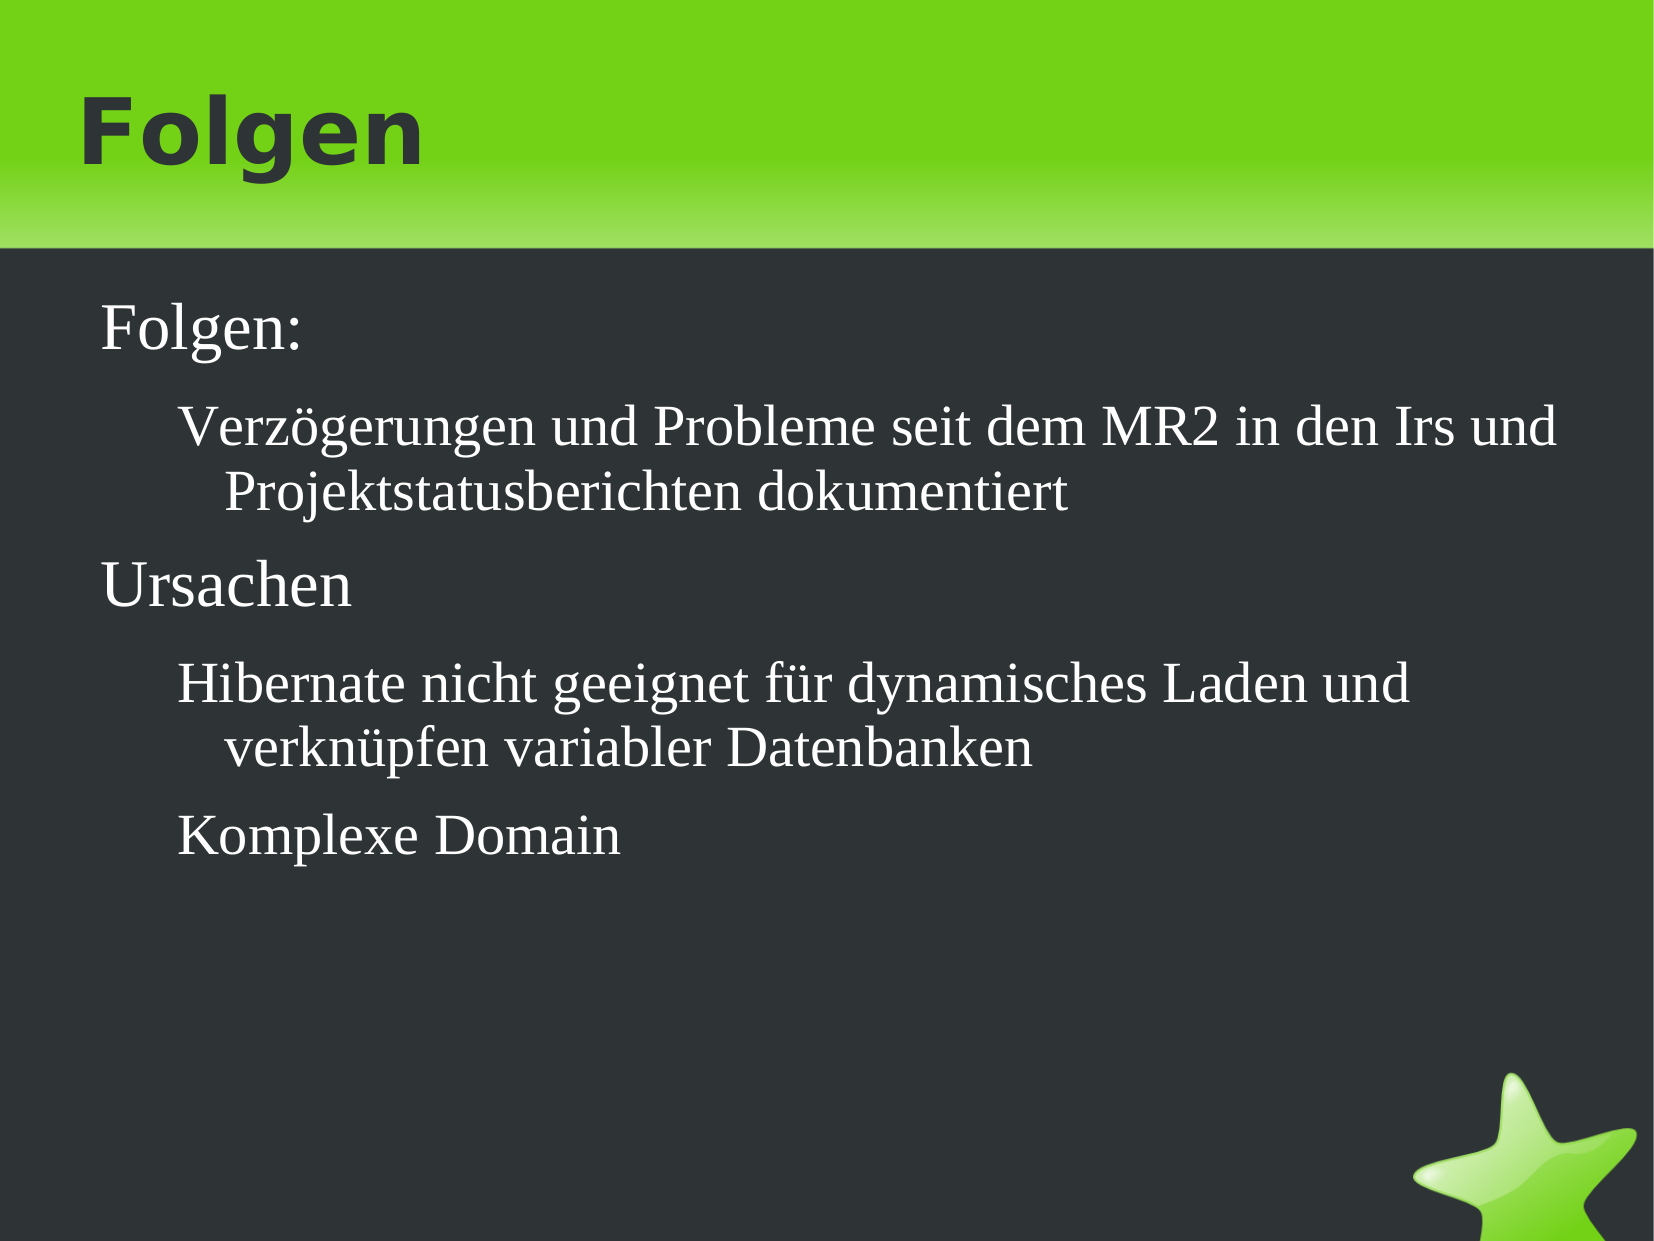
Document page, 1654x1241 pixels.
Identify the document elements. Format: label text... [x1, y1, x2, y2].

list Folgen: Verzögerungen und Probleme seit dem MR2 in den Irs und Projektstatusberichten dokumentiert Ursachen Hibernate nicht geeignet für dynamisches Laden und verknüpfen variabler Datenbanken Komplexe Domain [82, 290, 1571, 1094]
picture [0, 0, 1654, 1241]
title Folgen [76, 36, 1565, 229]
